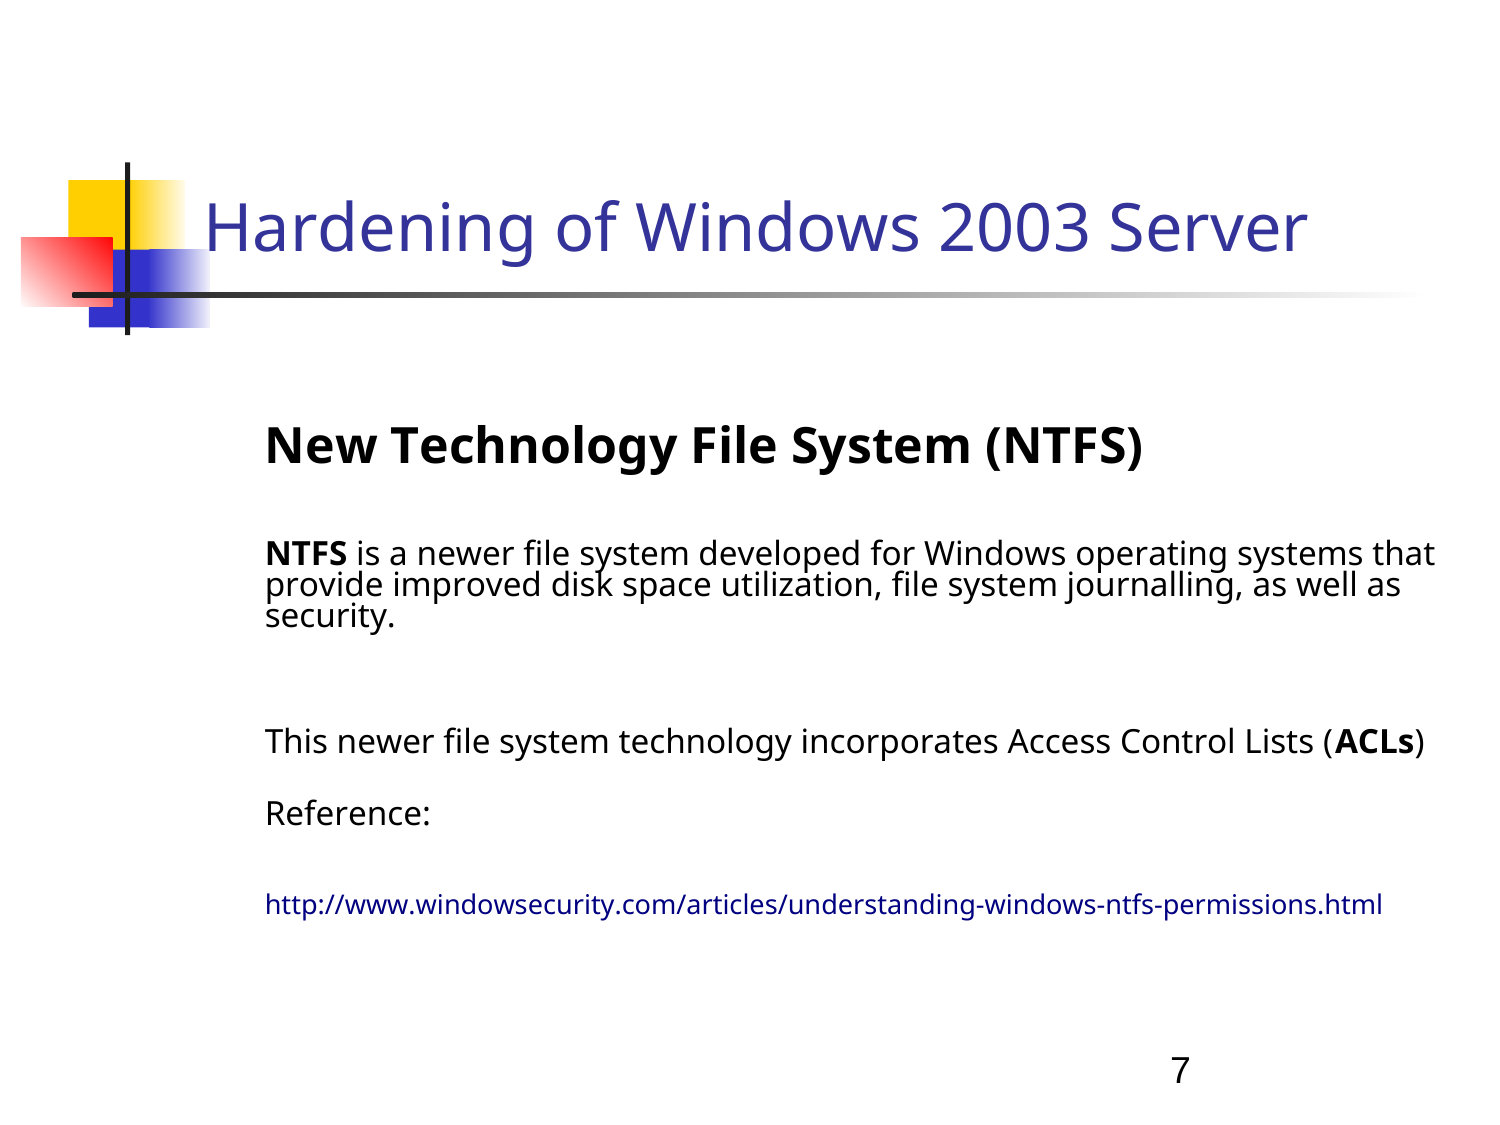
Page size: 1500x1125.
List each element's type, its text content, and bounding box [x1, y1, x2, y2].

title Hardening of Windows 2003 Server [188, 35, 1468, 276]
list New Technology File System (NTFS) NTFS is a newer file system developed for Windows operating systems that provide improved disk space utilization, file system journalling, as well as security. This newer file system technology incorporates Access Control Lists (ACLs) Reference: http://www.windowsecurity.com/articles/understanding-windows-ntfs-permissions.html [193, 331, 1469, 1007]
